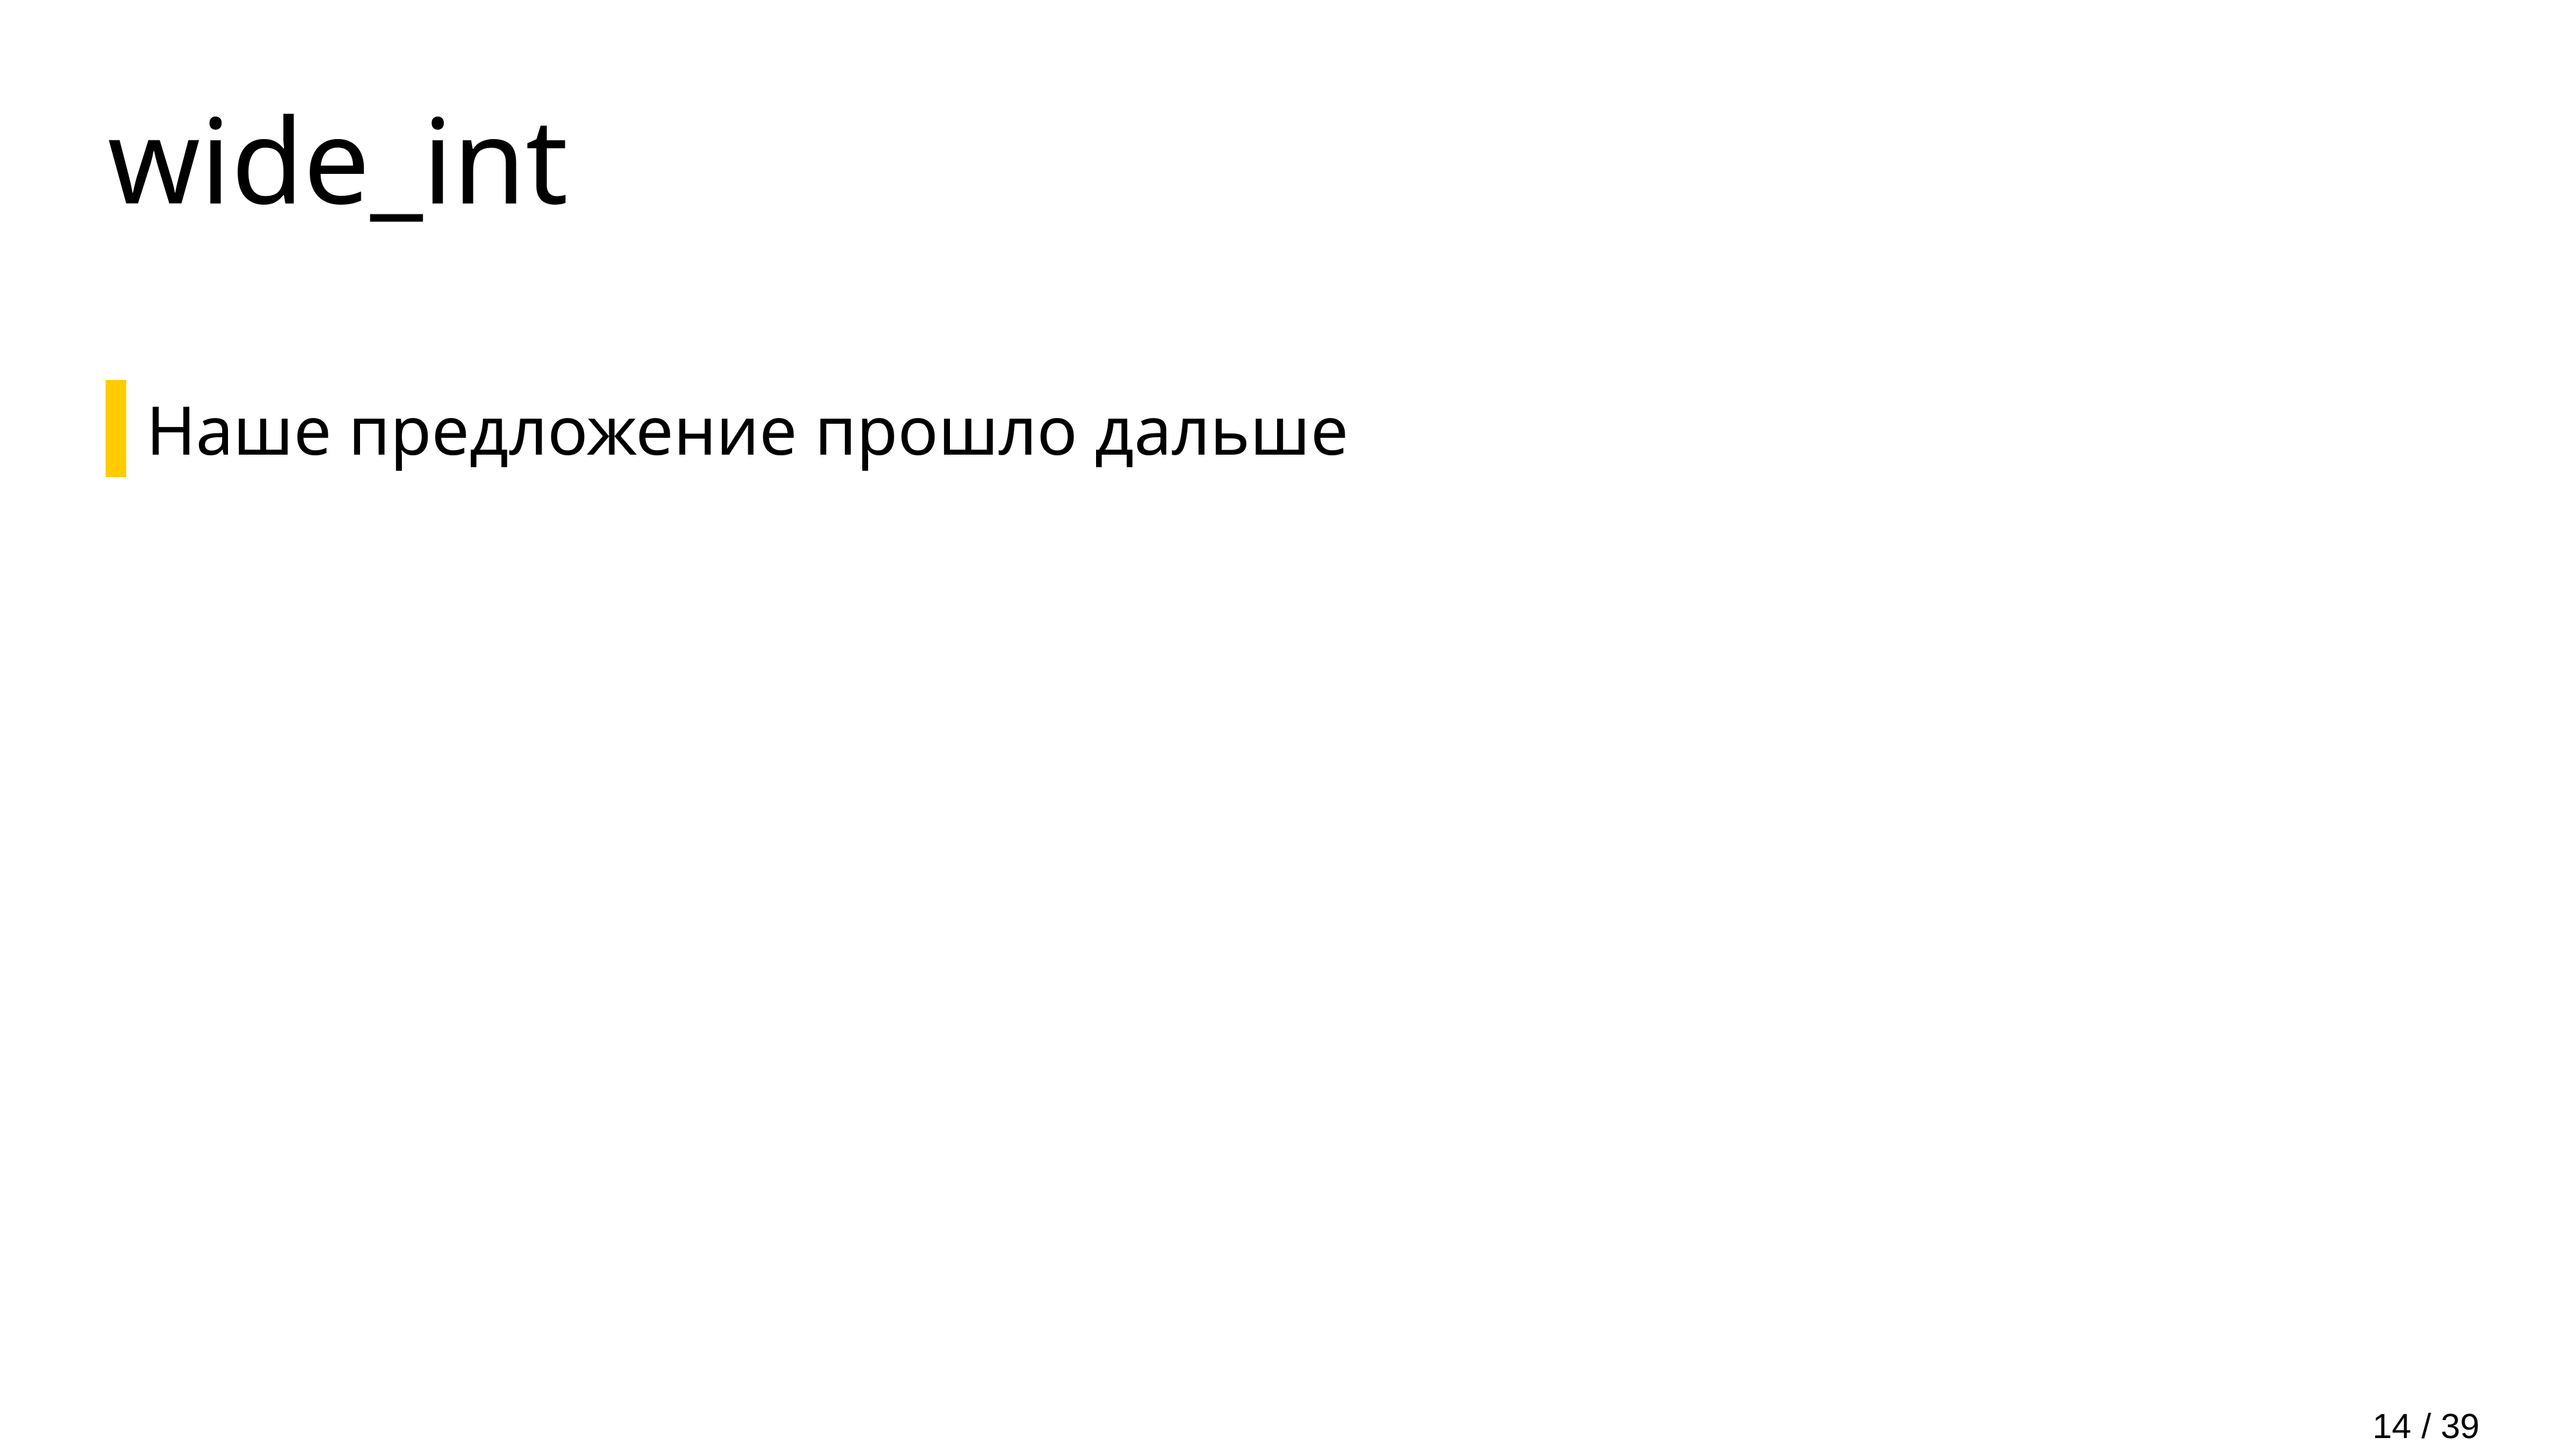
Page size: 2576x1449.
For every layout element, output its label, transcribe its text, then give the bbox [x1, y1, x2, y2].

text_box Наше предложение прошло дальше [96, 364, 2512, 1419]
title wide_int [108, 80, 2468, 242]
text_box <number> / 39 [2363, 1402, 2576, 1449]
